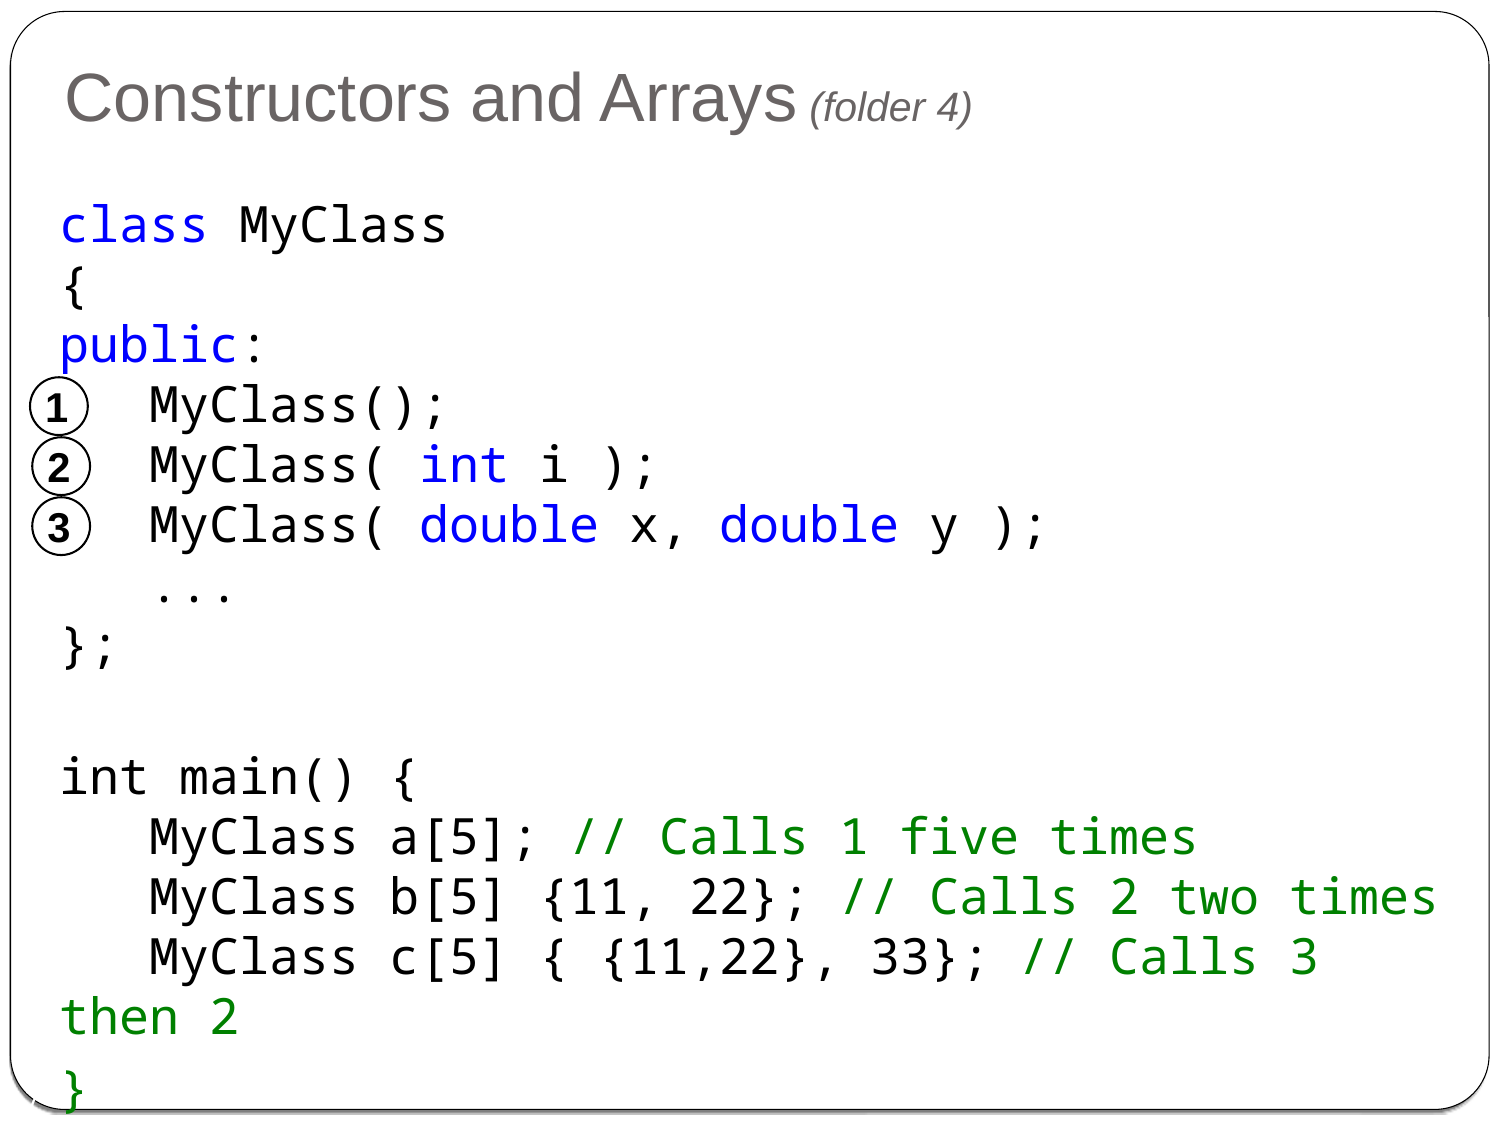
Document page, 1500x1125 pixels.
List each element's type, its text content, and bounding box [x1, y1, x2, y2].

list class MyClass { public: MyClass(); MyClass( int i ); MyClass( double x, double y ); ... }; int main() { MyClass a[5]; // Calls 1 five times MyClass b[5] {11, 22}; // Calls 2 two times MyClass c[5] { {11,22}, 33}; // Calls 3 then 2 } [45, 185, 1470, 1111]
text_box 1 [30, 377, 88, 436]
title Constructors and Arrays (folder 4) [50, 45, 1450, 150]
text_box 2 [32, 437, 91, 496]
text_box 3 [32, 497, 91, 556]
slide_number <number> [0, 1074, 50, 1125]
